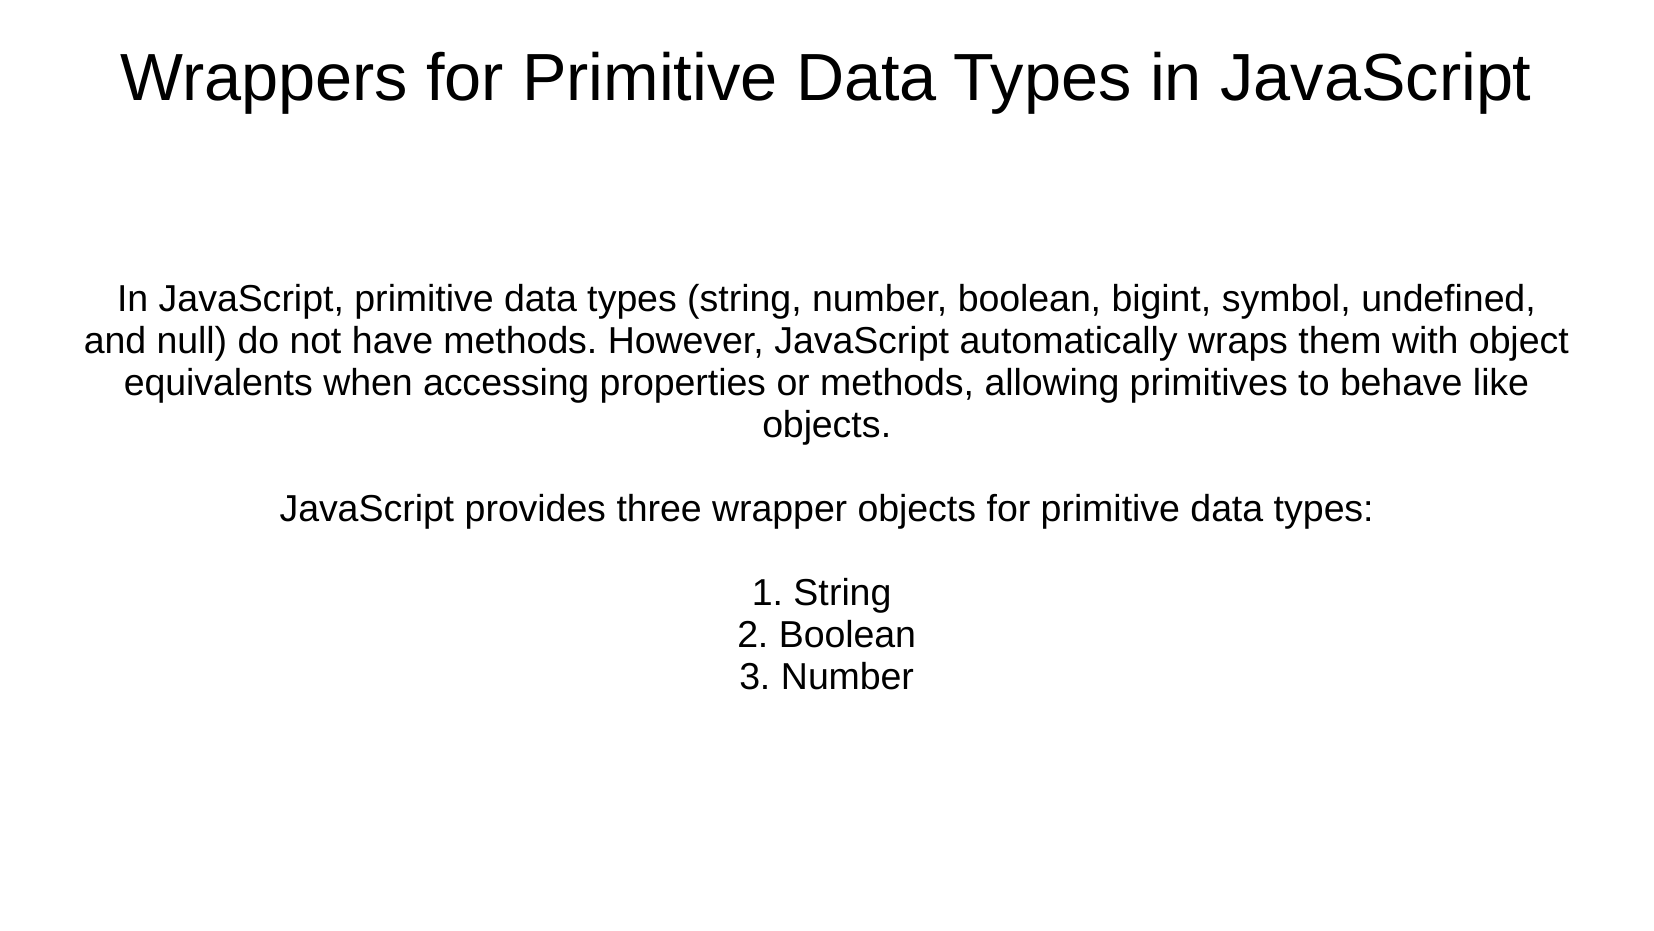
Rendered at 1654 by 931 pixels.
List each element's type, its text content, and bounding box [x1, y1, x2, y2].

title Wrappers for Primitive Data Types in JavaScript [82, 37, 1571, 193]
subtitle In JavaScript, primitive data types (string, number, boolean, bigint, symbol, undefined, and null) do not have methods. However, JavaScript automatically wraps them with object equivalents when accessing properties or methods, allowing primitives to behave like objects. JavaScript provides three wrapper objects for primitive data types: 1. String 2. Boolean 3. Number [82, 217, 1571, 758]
